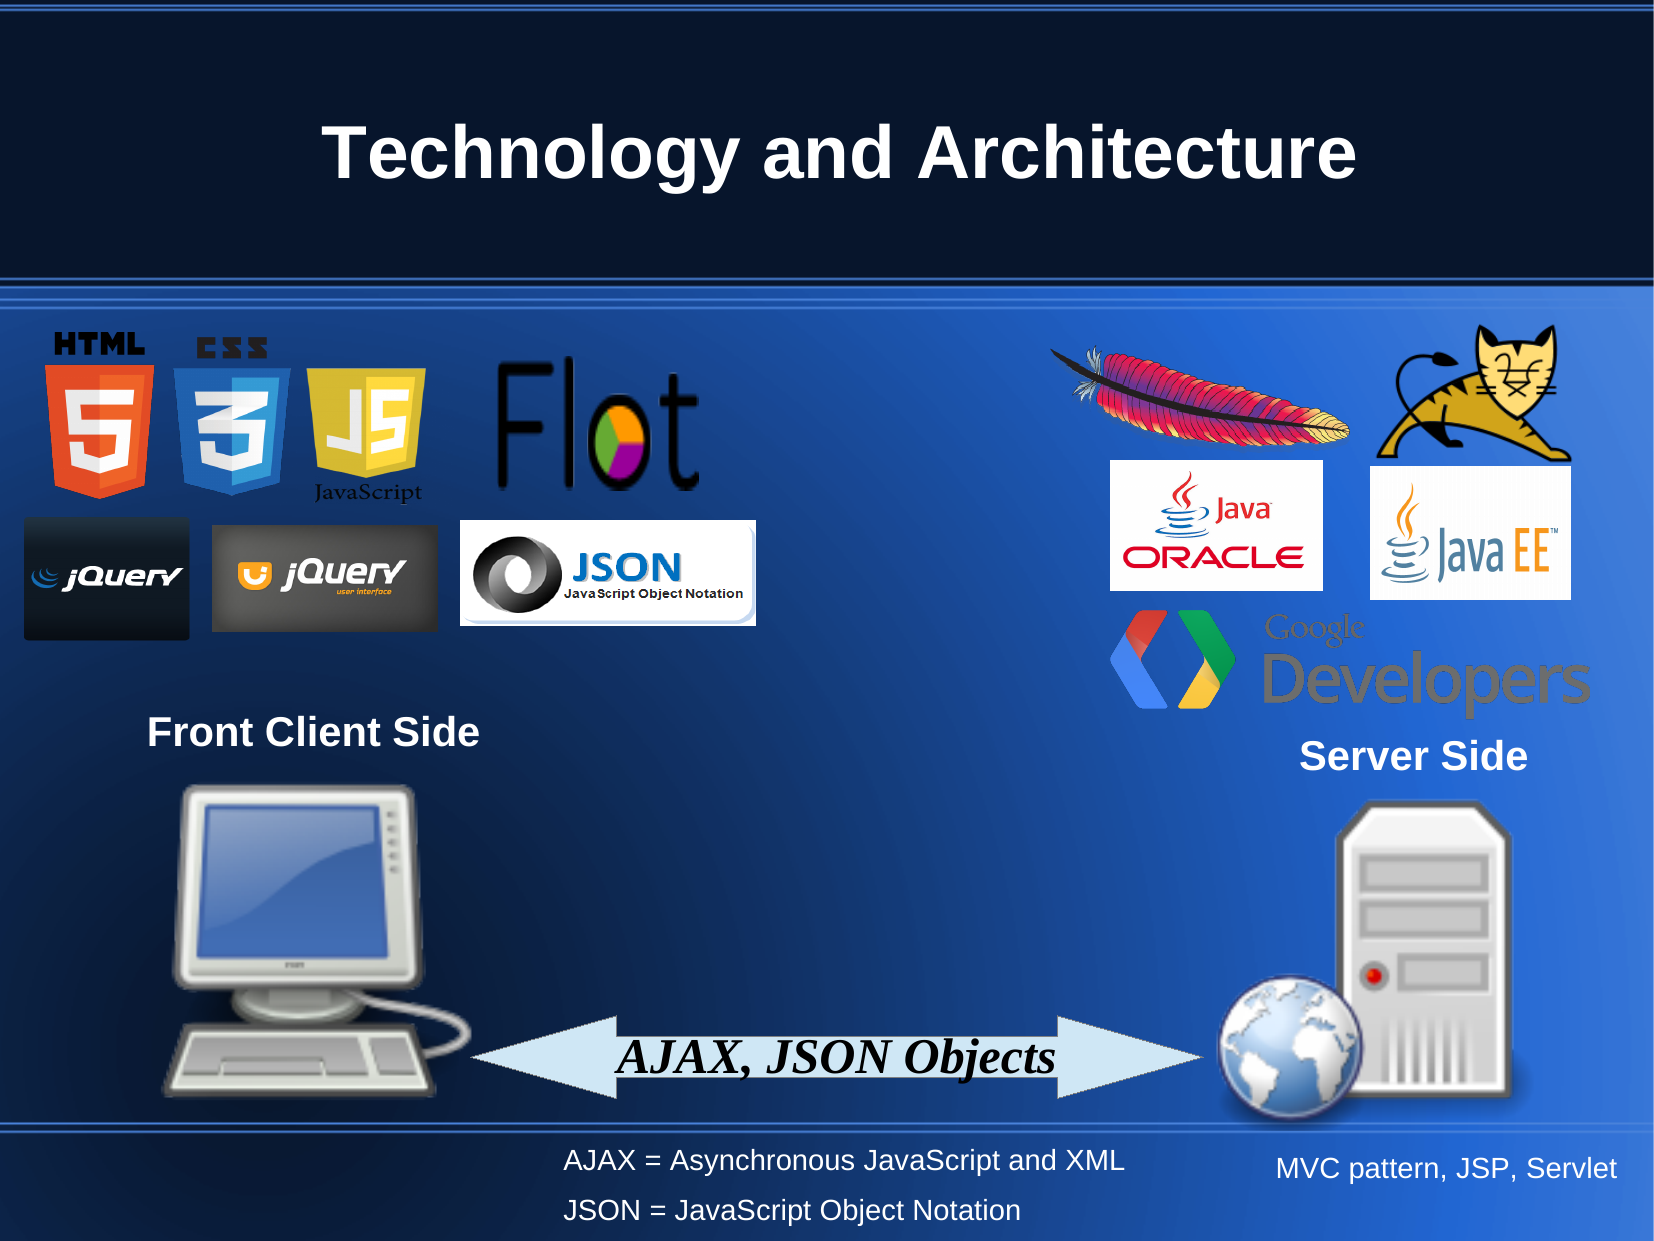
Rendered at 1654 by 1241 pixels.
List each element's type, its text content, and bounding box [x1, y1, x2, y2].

list MVC pattern, JSP, Servlet [1204, 1151, 1619, 1218]
picture [0, 0, 1654, 1241]
list Front Client Side [76, 708, 556, 767]
text_box AJAX, JSON Objects [470, 1015, 1204, 1099]
list Server Side [1228, 733, 1595, 792]
list AJAX = Asynchronous JavaScript and XML JSON = JavaScript Object Notation [492, 1143, 1284, 1227]
title Technology and Architecture [82, 49, 1571, 257]
